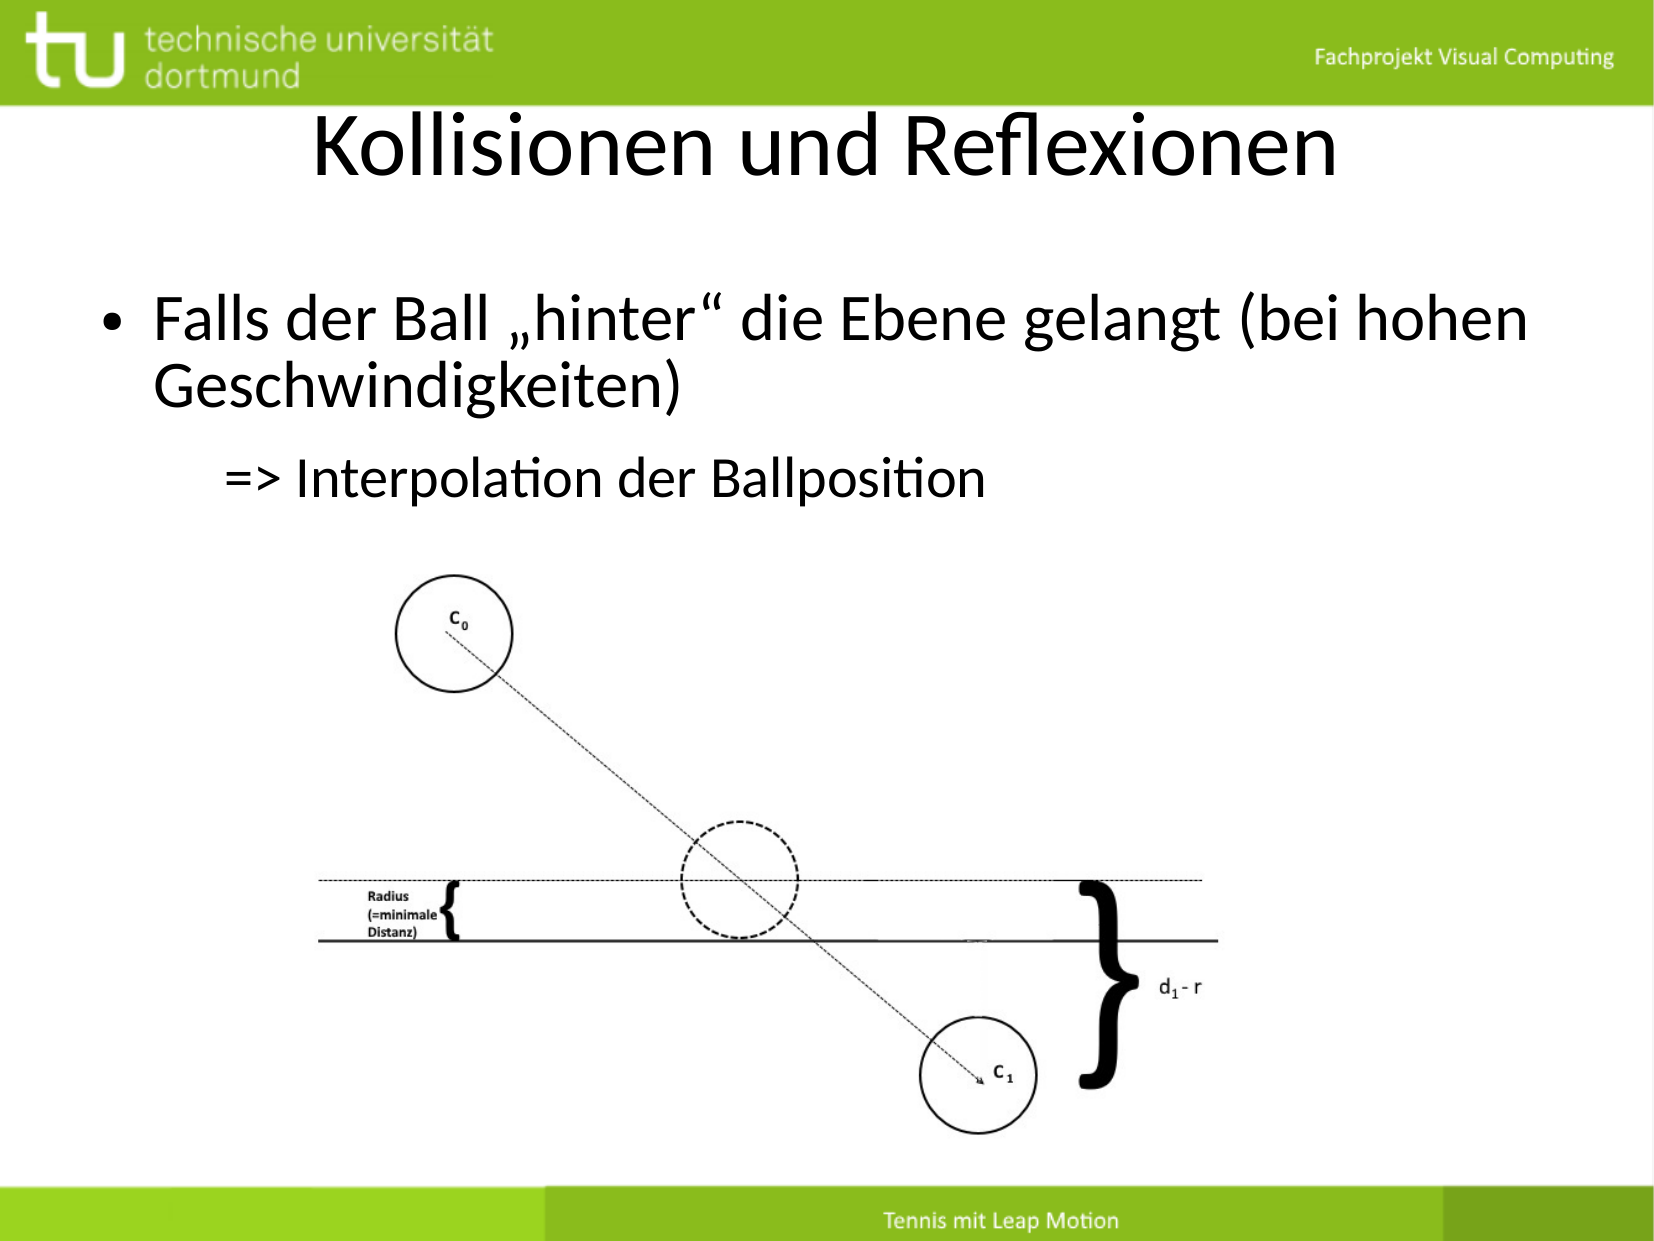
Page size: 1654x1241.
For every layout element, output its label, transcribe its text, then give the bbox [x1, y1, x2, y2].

picture [0, 0, 1654, 1241]
list Falls der Ball „hinter“ die Ebene gelangt (bei hohen Geschwindigkeiten) => Interpolation der Ballposition [82, 290, 1571, 1010]
title Kollisionen und Reflexionen [82, 49, 1571, 257]
